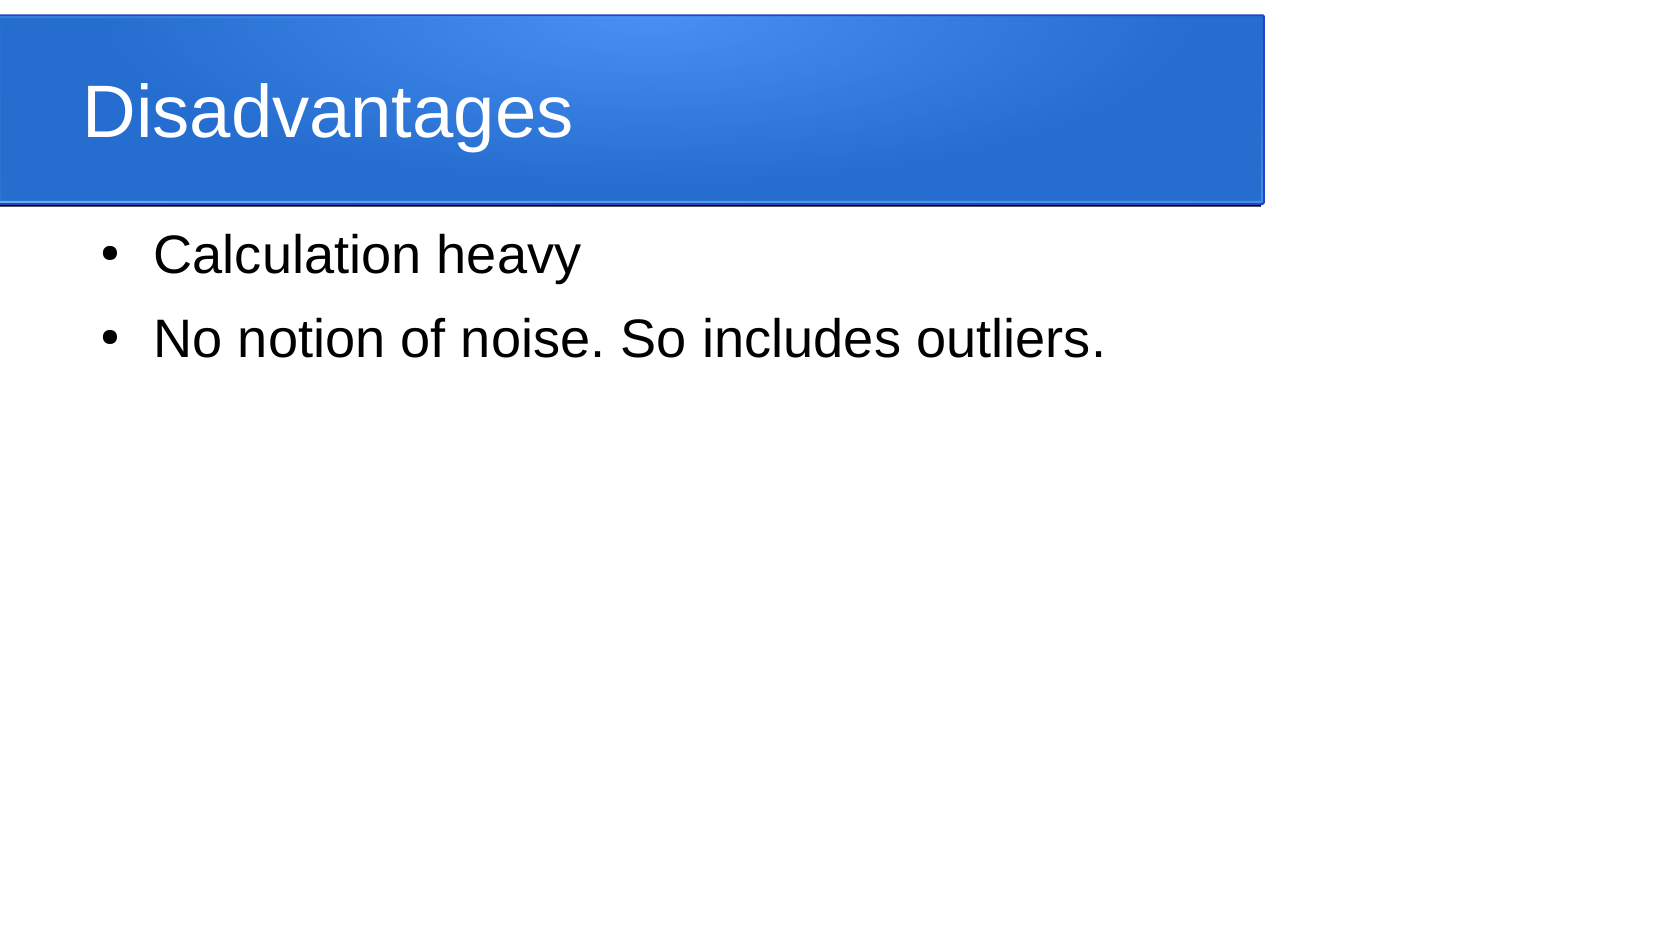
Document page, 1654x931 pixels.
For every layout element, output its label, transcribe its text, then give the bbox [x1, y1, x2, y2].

title Disadvantages [82, 35, 1235, 189]
list Calculation heavy No notion of noise. So includes outliers. [82, 224, 1571, 764]
